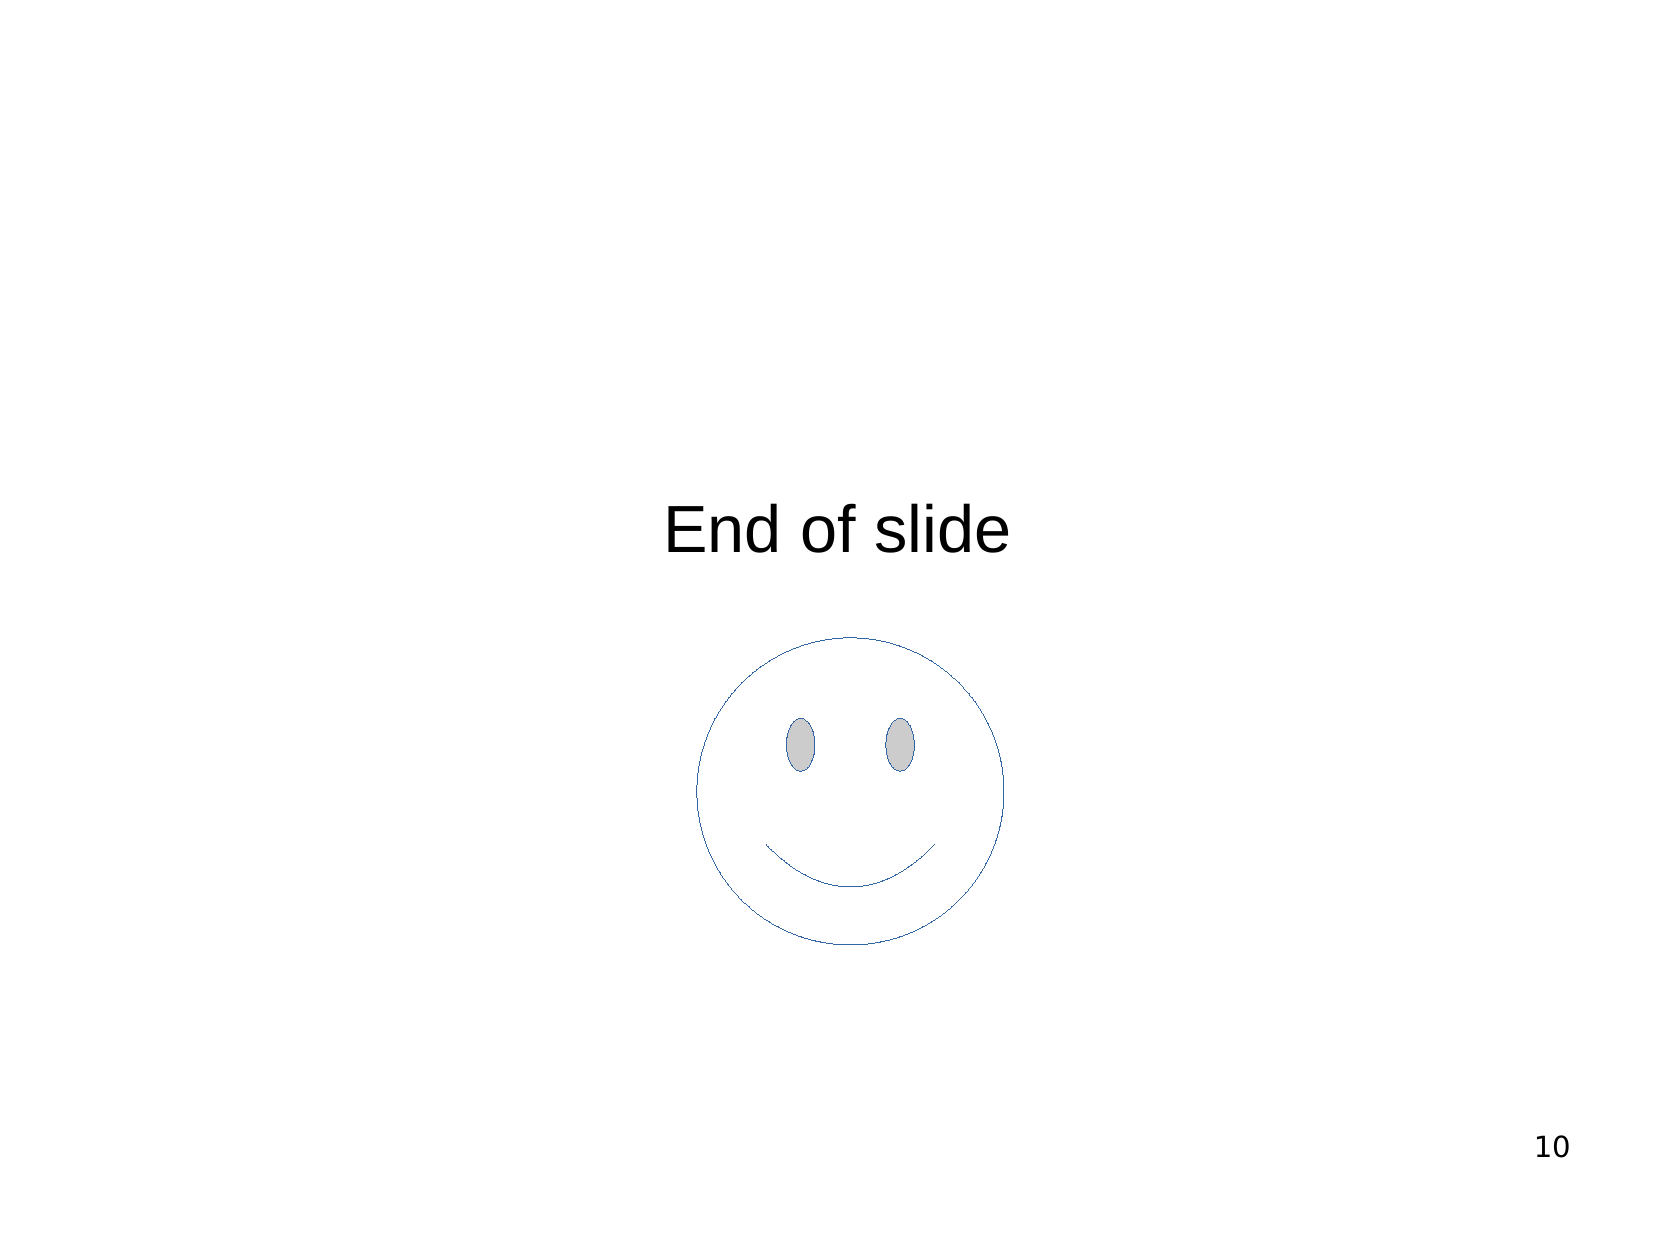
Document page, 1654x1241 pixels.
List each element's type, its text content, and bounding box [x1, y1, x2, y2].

text_box [696, 637, 1004, 945]
subtitle End of slide [82, 49, 1571, 1010]
